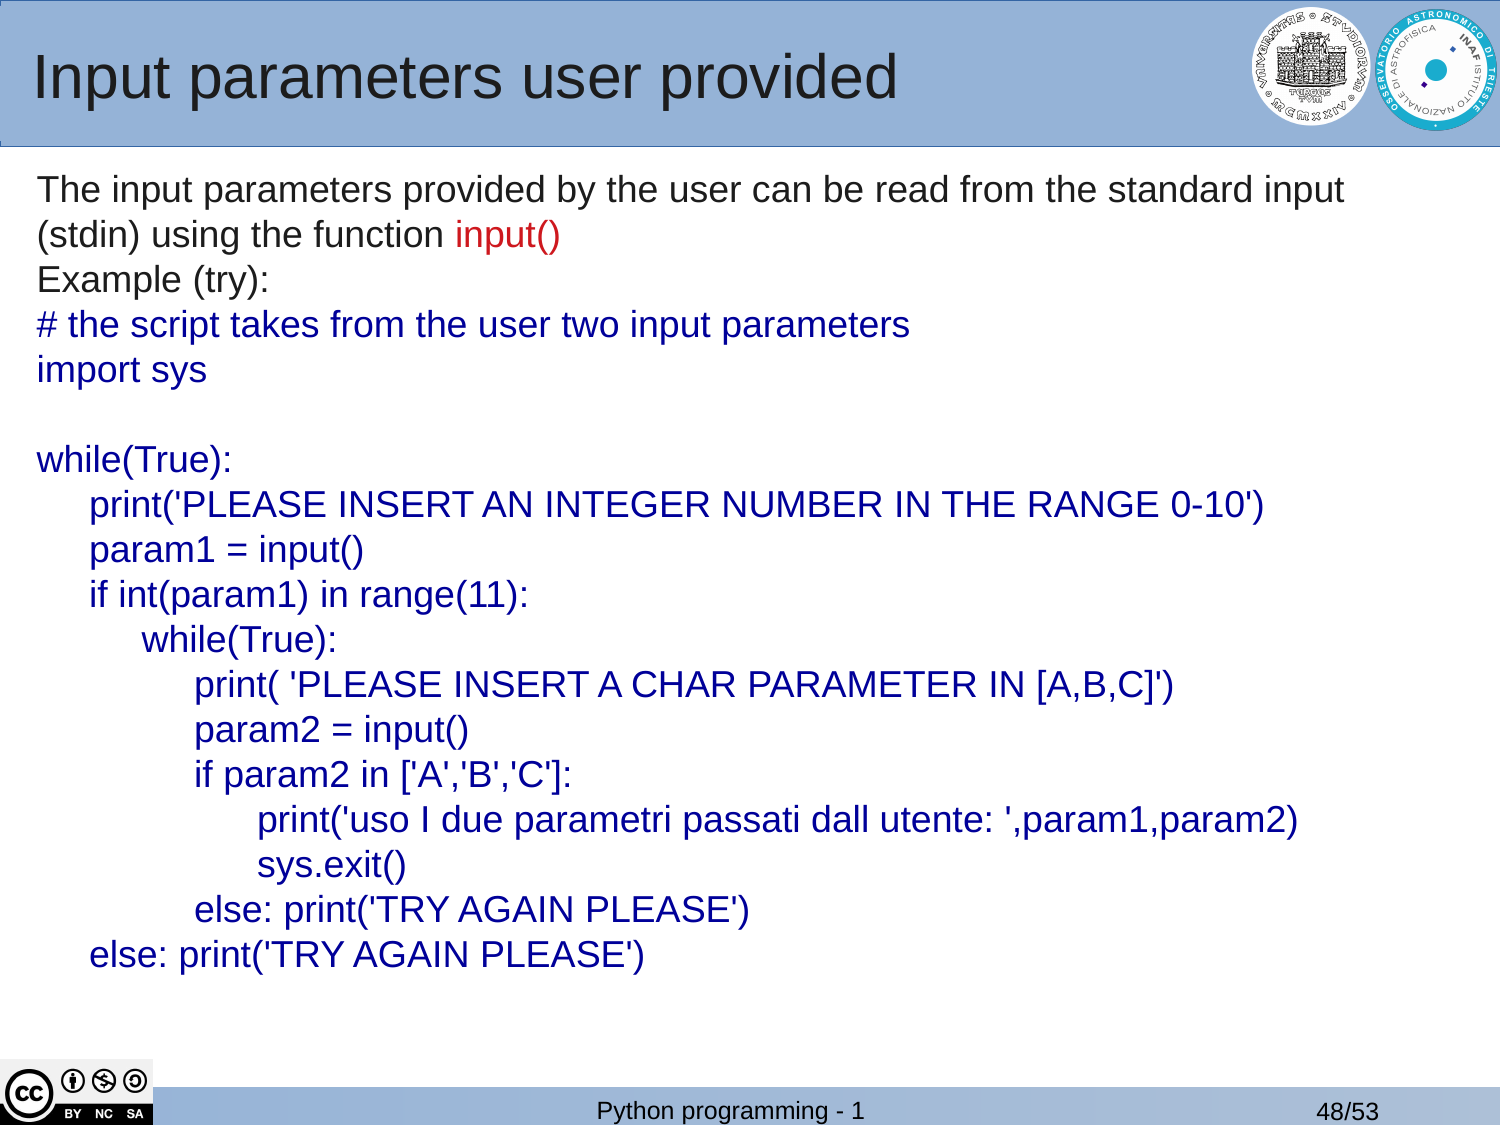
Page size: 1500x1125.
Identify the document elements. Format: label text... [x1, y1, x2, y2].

text_box Input parameters user provided [0, 5, 1243, 141]
list The input parameters provided by the user can be read from the standard input (stdin) using the function input() Example (try): # the script takes from the user two input parameters import sys while(True): print('PLEASE INSERT AN INTEGER NUMBER IN THE RANGE 0-10') param1 = input() if int(param1) in range(11): while(True): print( 'PLEASE INSERT A CHAR PARAMETER IN [A,B,C]') param2 = input() if param2 in ['A','B','C']: print('uso I due parametri passati dall utente: ',param1,param2) sys.exit() else: print('TRY AGAIN PLEASE') else: print('TRY AGAIN PLEASE') [21, 157, 1455, 1030]
picture [0, 1059, 153, 1125]
picture [1252, 0, 1500, 156]
